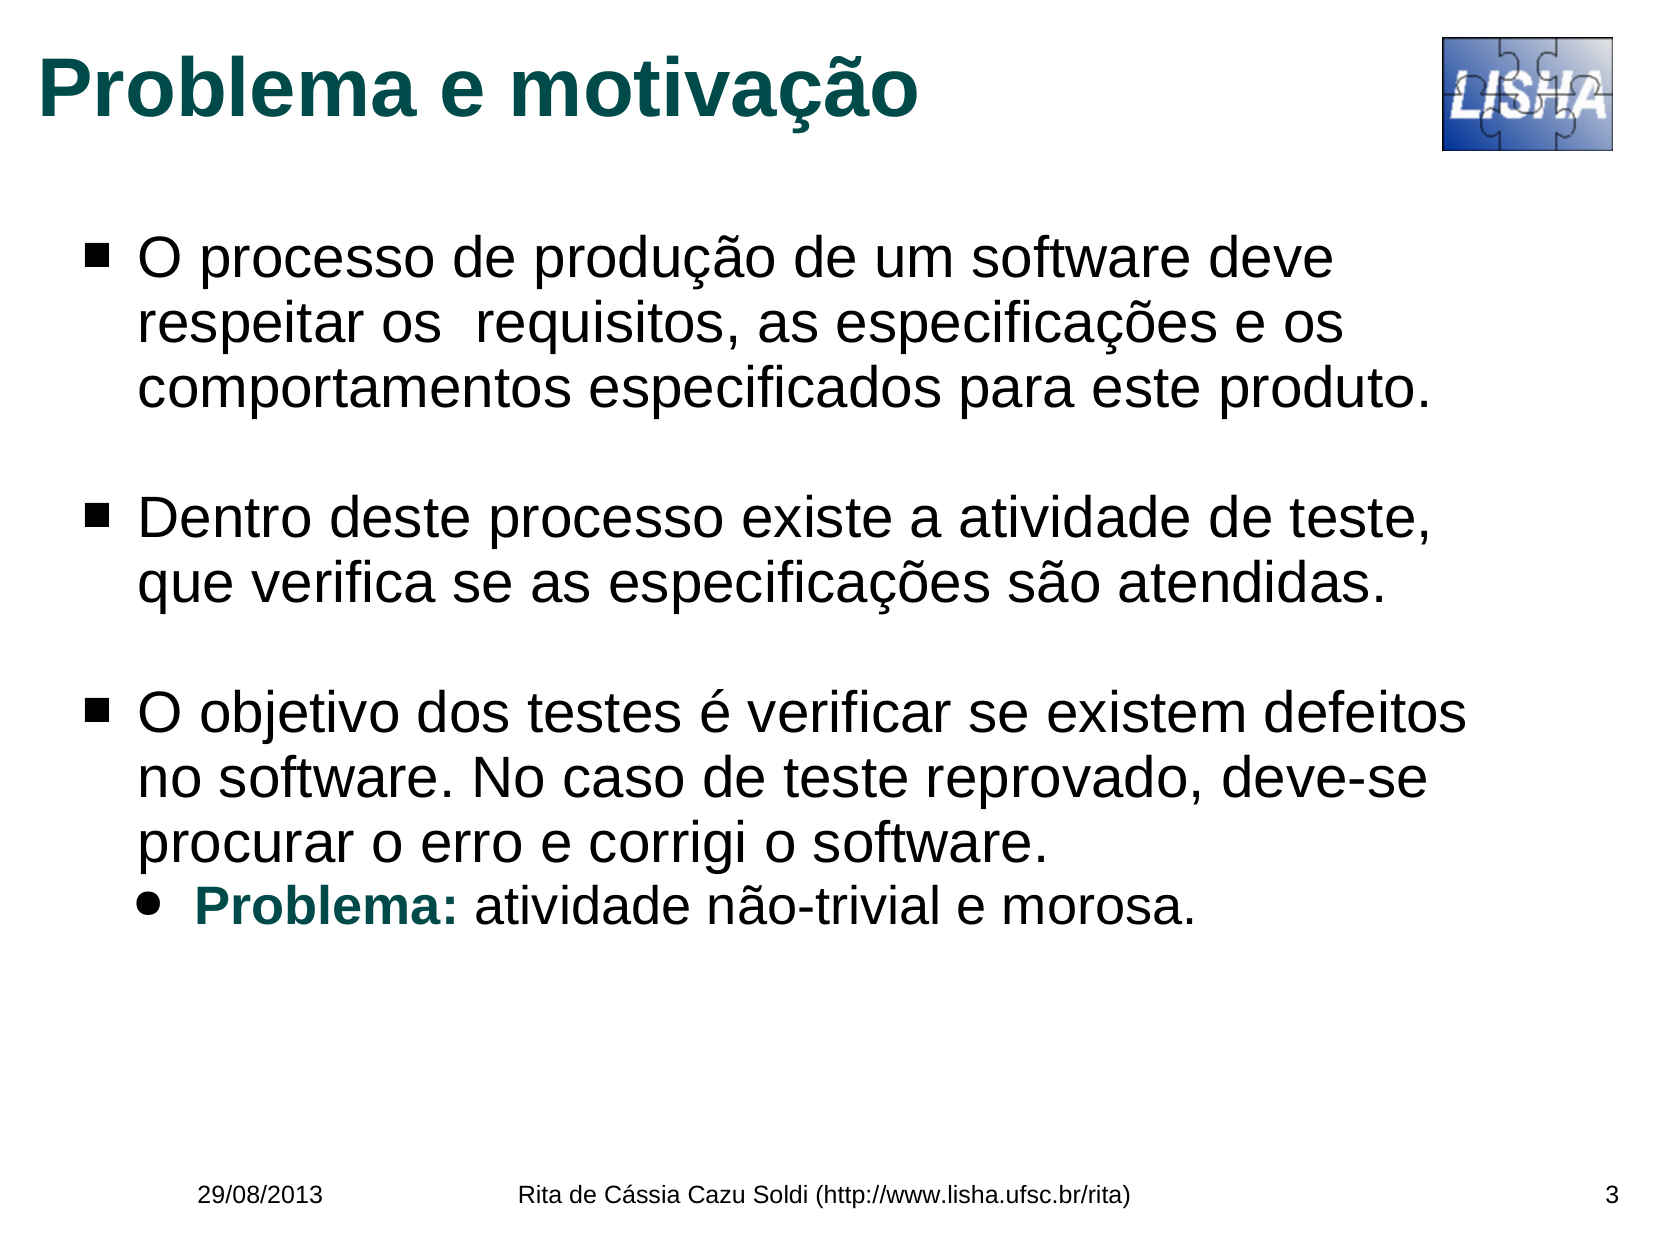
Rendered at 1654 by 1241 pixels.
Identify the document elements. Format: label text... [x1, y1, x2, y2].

picture [1442, 37, 1613, 151]
title Problema e motivação [37, 37, 1426, 151]
list O processo de produção de um software deve respeitar os requisitos, as especificações e os comportamentos especificados para este produto. Dentro deste processo existe a atividade de teste, que verifica se as especificações são atendidas. O objetivo dos testes é verificar se existem defeitos no software. No caso de teste reprovado, deve-se procurar o erro e corrigi o software. Problema: atividade não-trivial e morosa. [37, 225, 1506, 1163]
